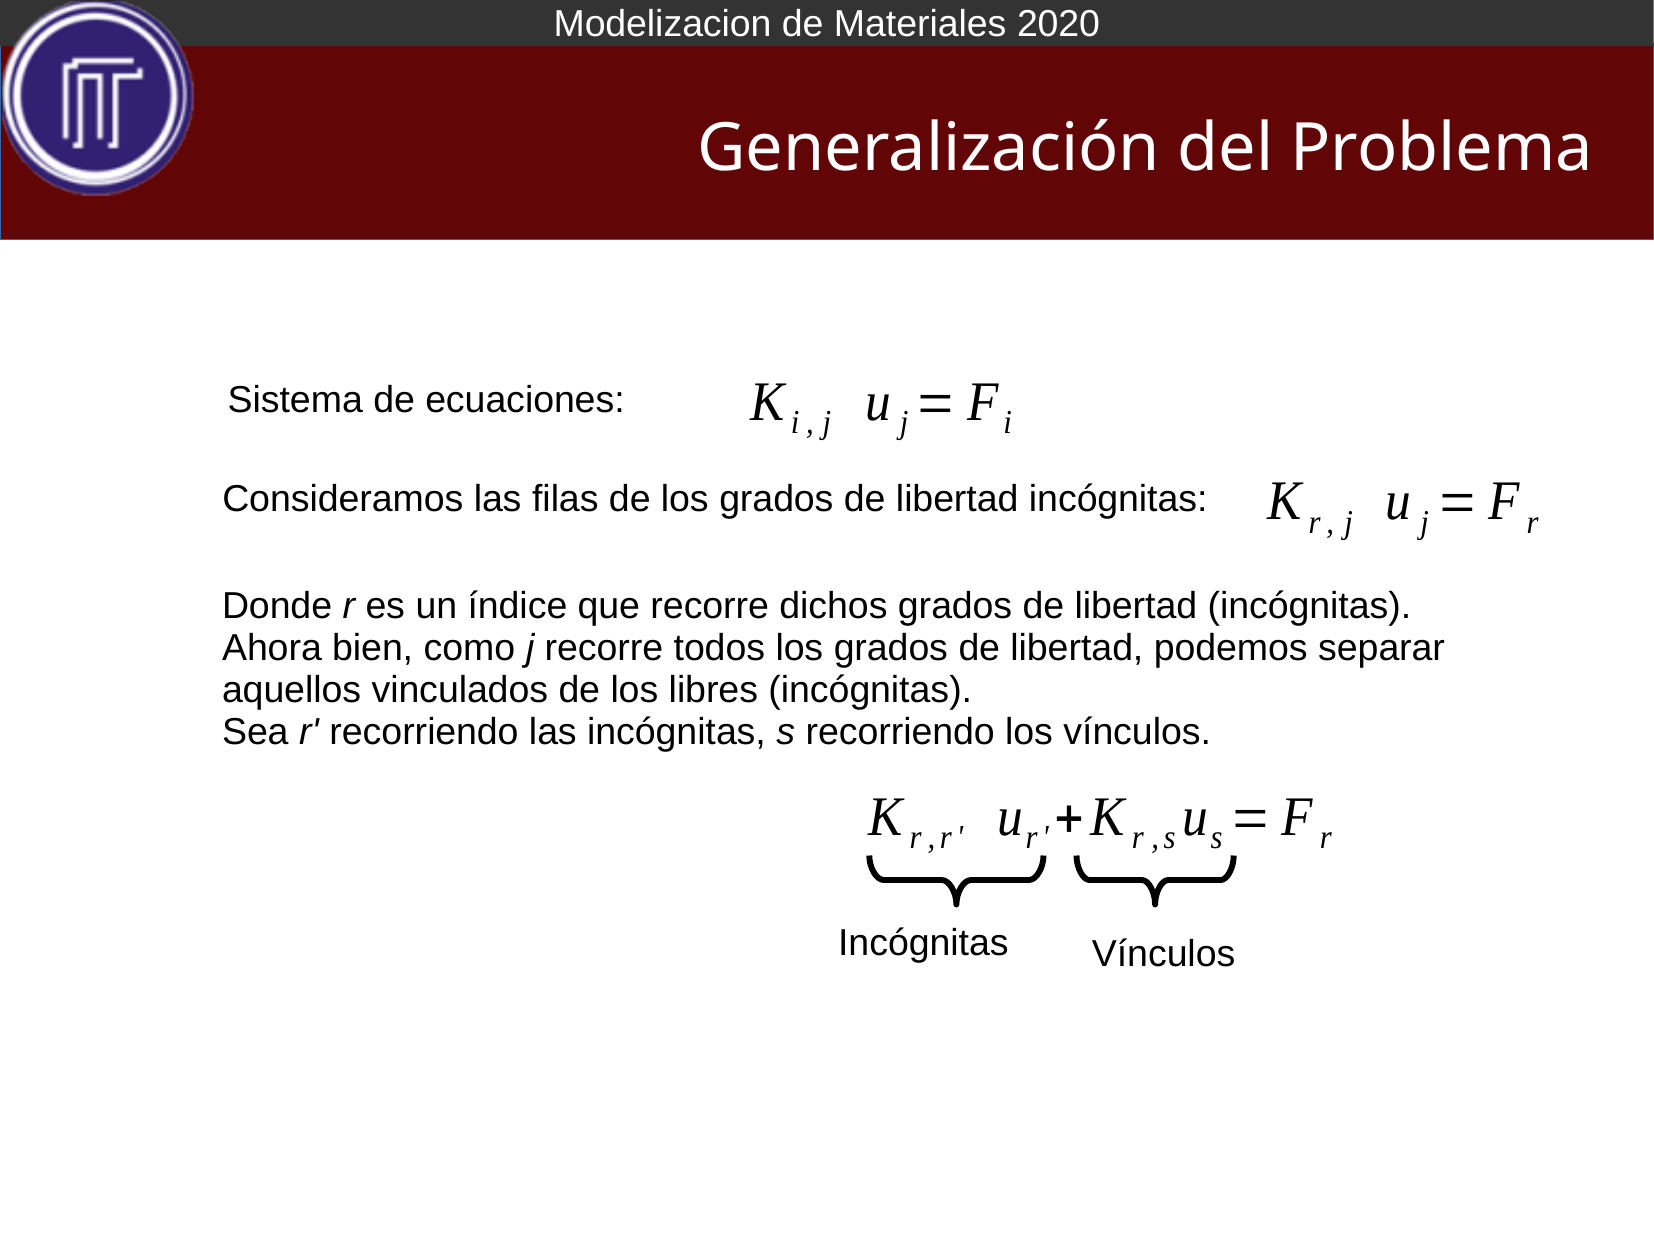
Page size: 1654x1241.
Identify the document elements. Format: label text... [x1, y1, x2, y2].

chart [1257, 470, 1545, 541]
title Generalización del Problema [41, 70, 1654, 218]
text_box Donde r es un índice que recorre dichos grados de libertad (incógnitas). Ahora bien, como j recorre todos los grados de libertad, podemos separar aquellos vinculados de los libres (incógnitas). Sea r' recorriendo las incógnitas, s recorriendo los vínculos. [207, 577, 1490, 761]
text_box Consideramos las filas de los grados de libertad incógnitas: [207, 470, 1257, 528]
picture [0, 0, 194, 196]
chart [858, 785, 1339, 856]
chart [741, 370, 1020, 441]
text_box Incógnitas [823, 914, 1042, 972]
text_box Sistema de ecuaciones: [212, 370, 828, 428]
text_box Vínculos [1077, 925, 1296, 983]
